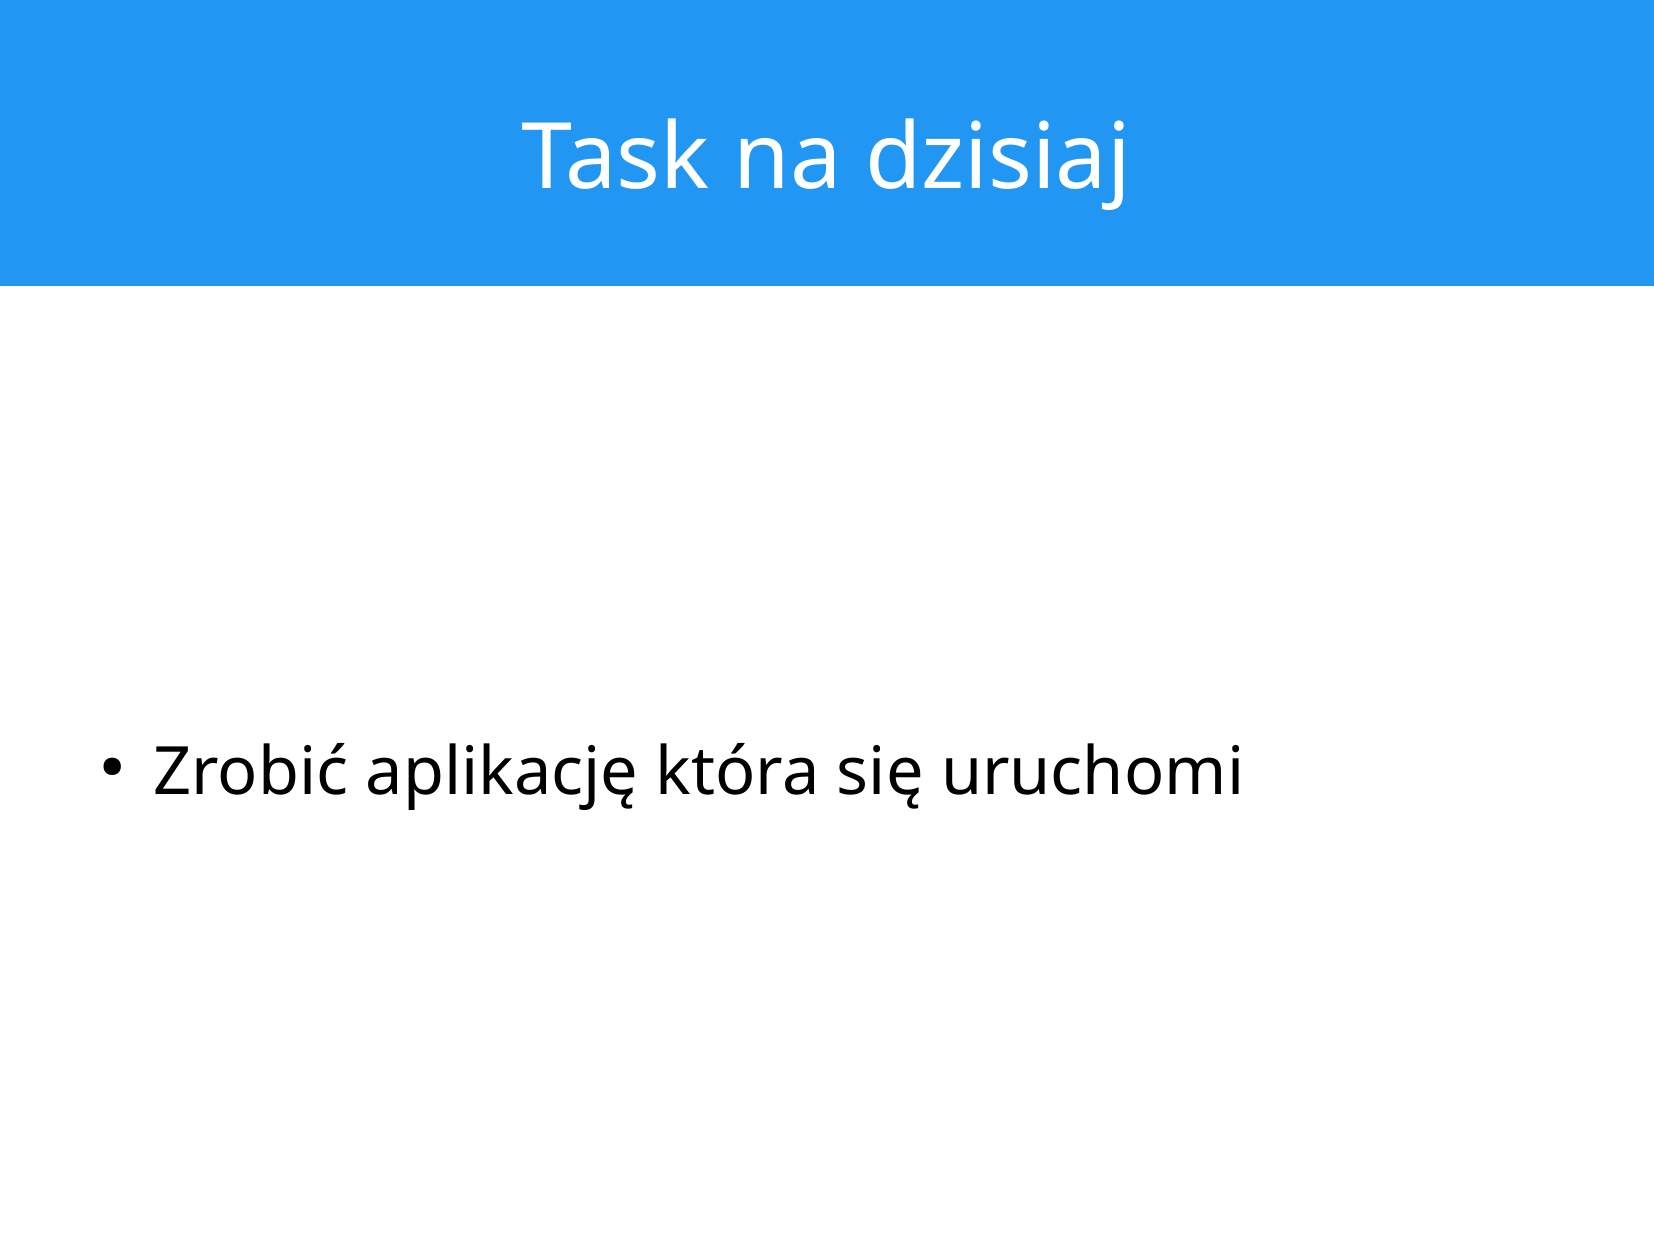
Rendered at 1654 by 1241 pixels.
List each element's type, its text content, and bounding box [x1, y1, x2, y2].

list Zrobić aplikację która się uruchomi [82, 308, 1571, 1229]
title Task na dzisiaj [82, 49, 1571, 257]
